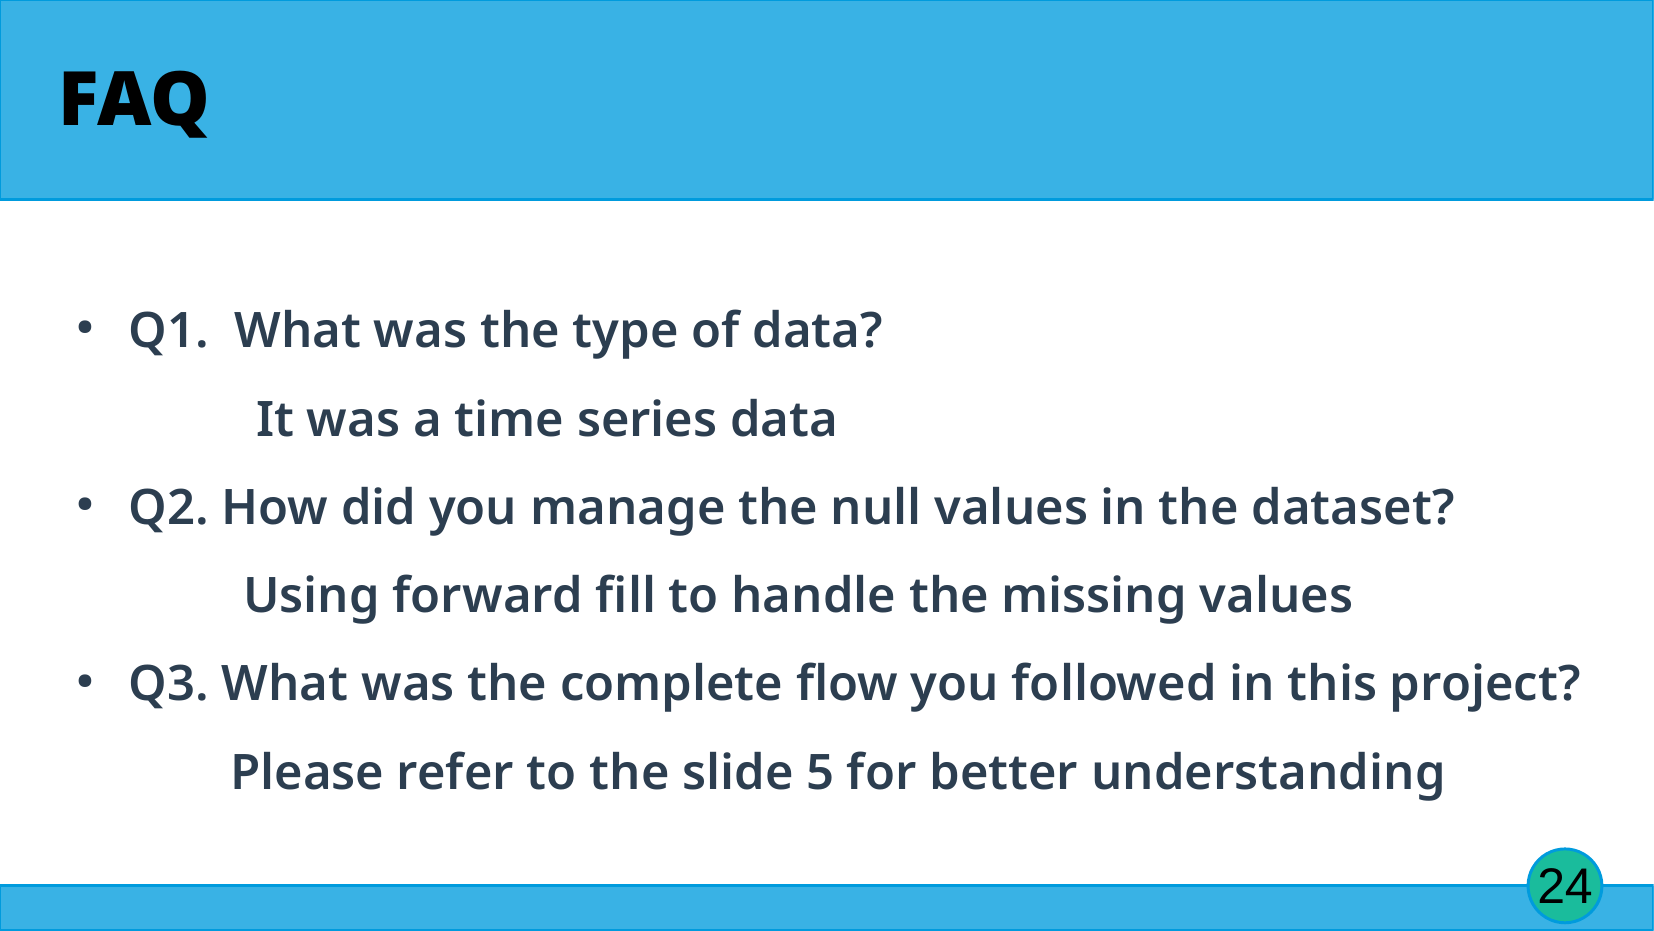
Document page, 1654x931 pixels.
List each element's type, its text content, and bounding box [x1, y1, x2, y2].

list Q1. What was the type of data? It was a time series data Q2. How did you manage the null values in the dataset? Using forward fill to handle the missing values Q3. What was the complete flow you followed in this project? Please refer to the slide 5 for better understanding [59, 295, 1595, 864]
title FAQ [59, 37, 1595, 155]
